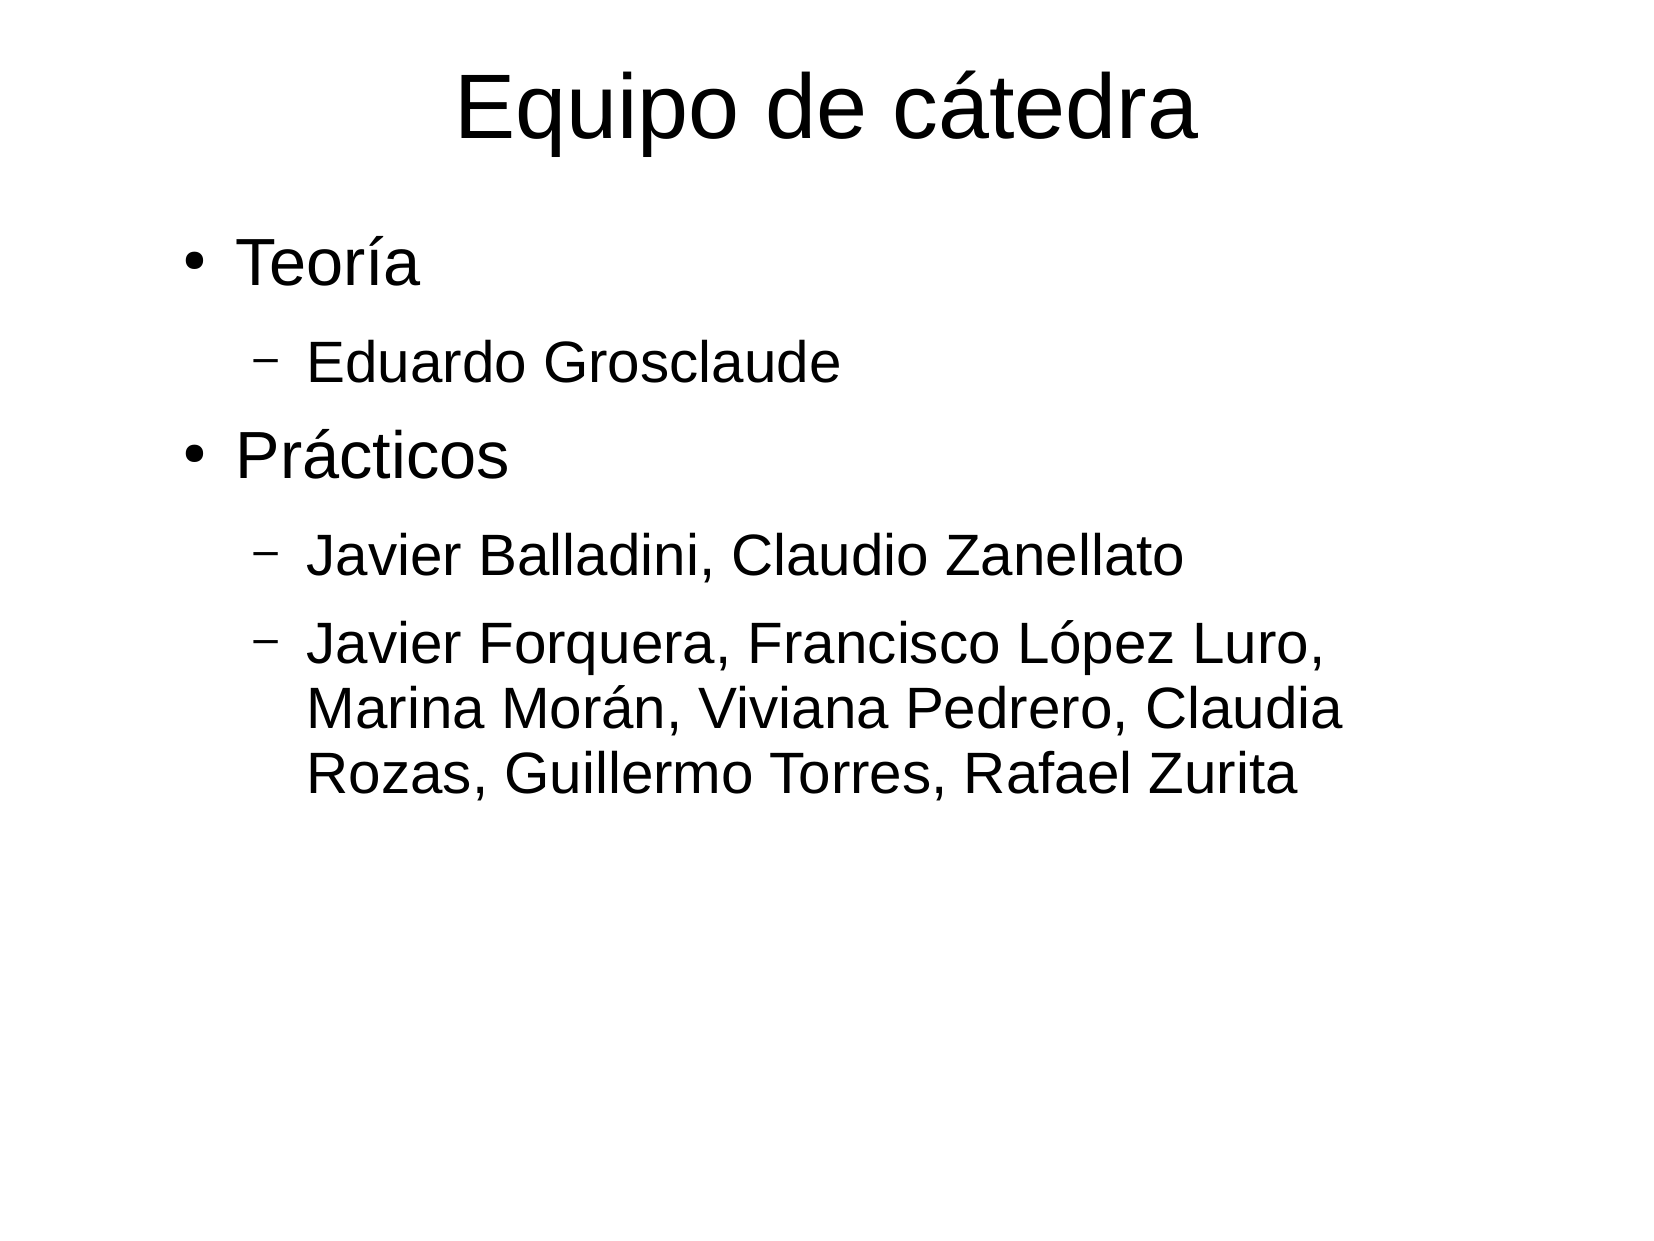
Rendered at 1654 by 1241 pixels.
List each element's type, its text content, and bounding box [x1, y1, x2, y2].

list Teoría Eduardo Grosclaude Prácticos Javier Balladini, Claudio Zanellato Javier Forquera, Francisco López Luro, Marina Morán, Viviana Pedrero, Claudia Rozas, Guillermo Torres, Rafael Zurita [164, 225, 1500, 1051]
title Equipo de cátedra [82, 49, 1571, 166]
